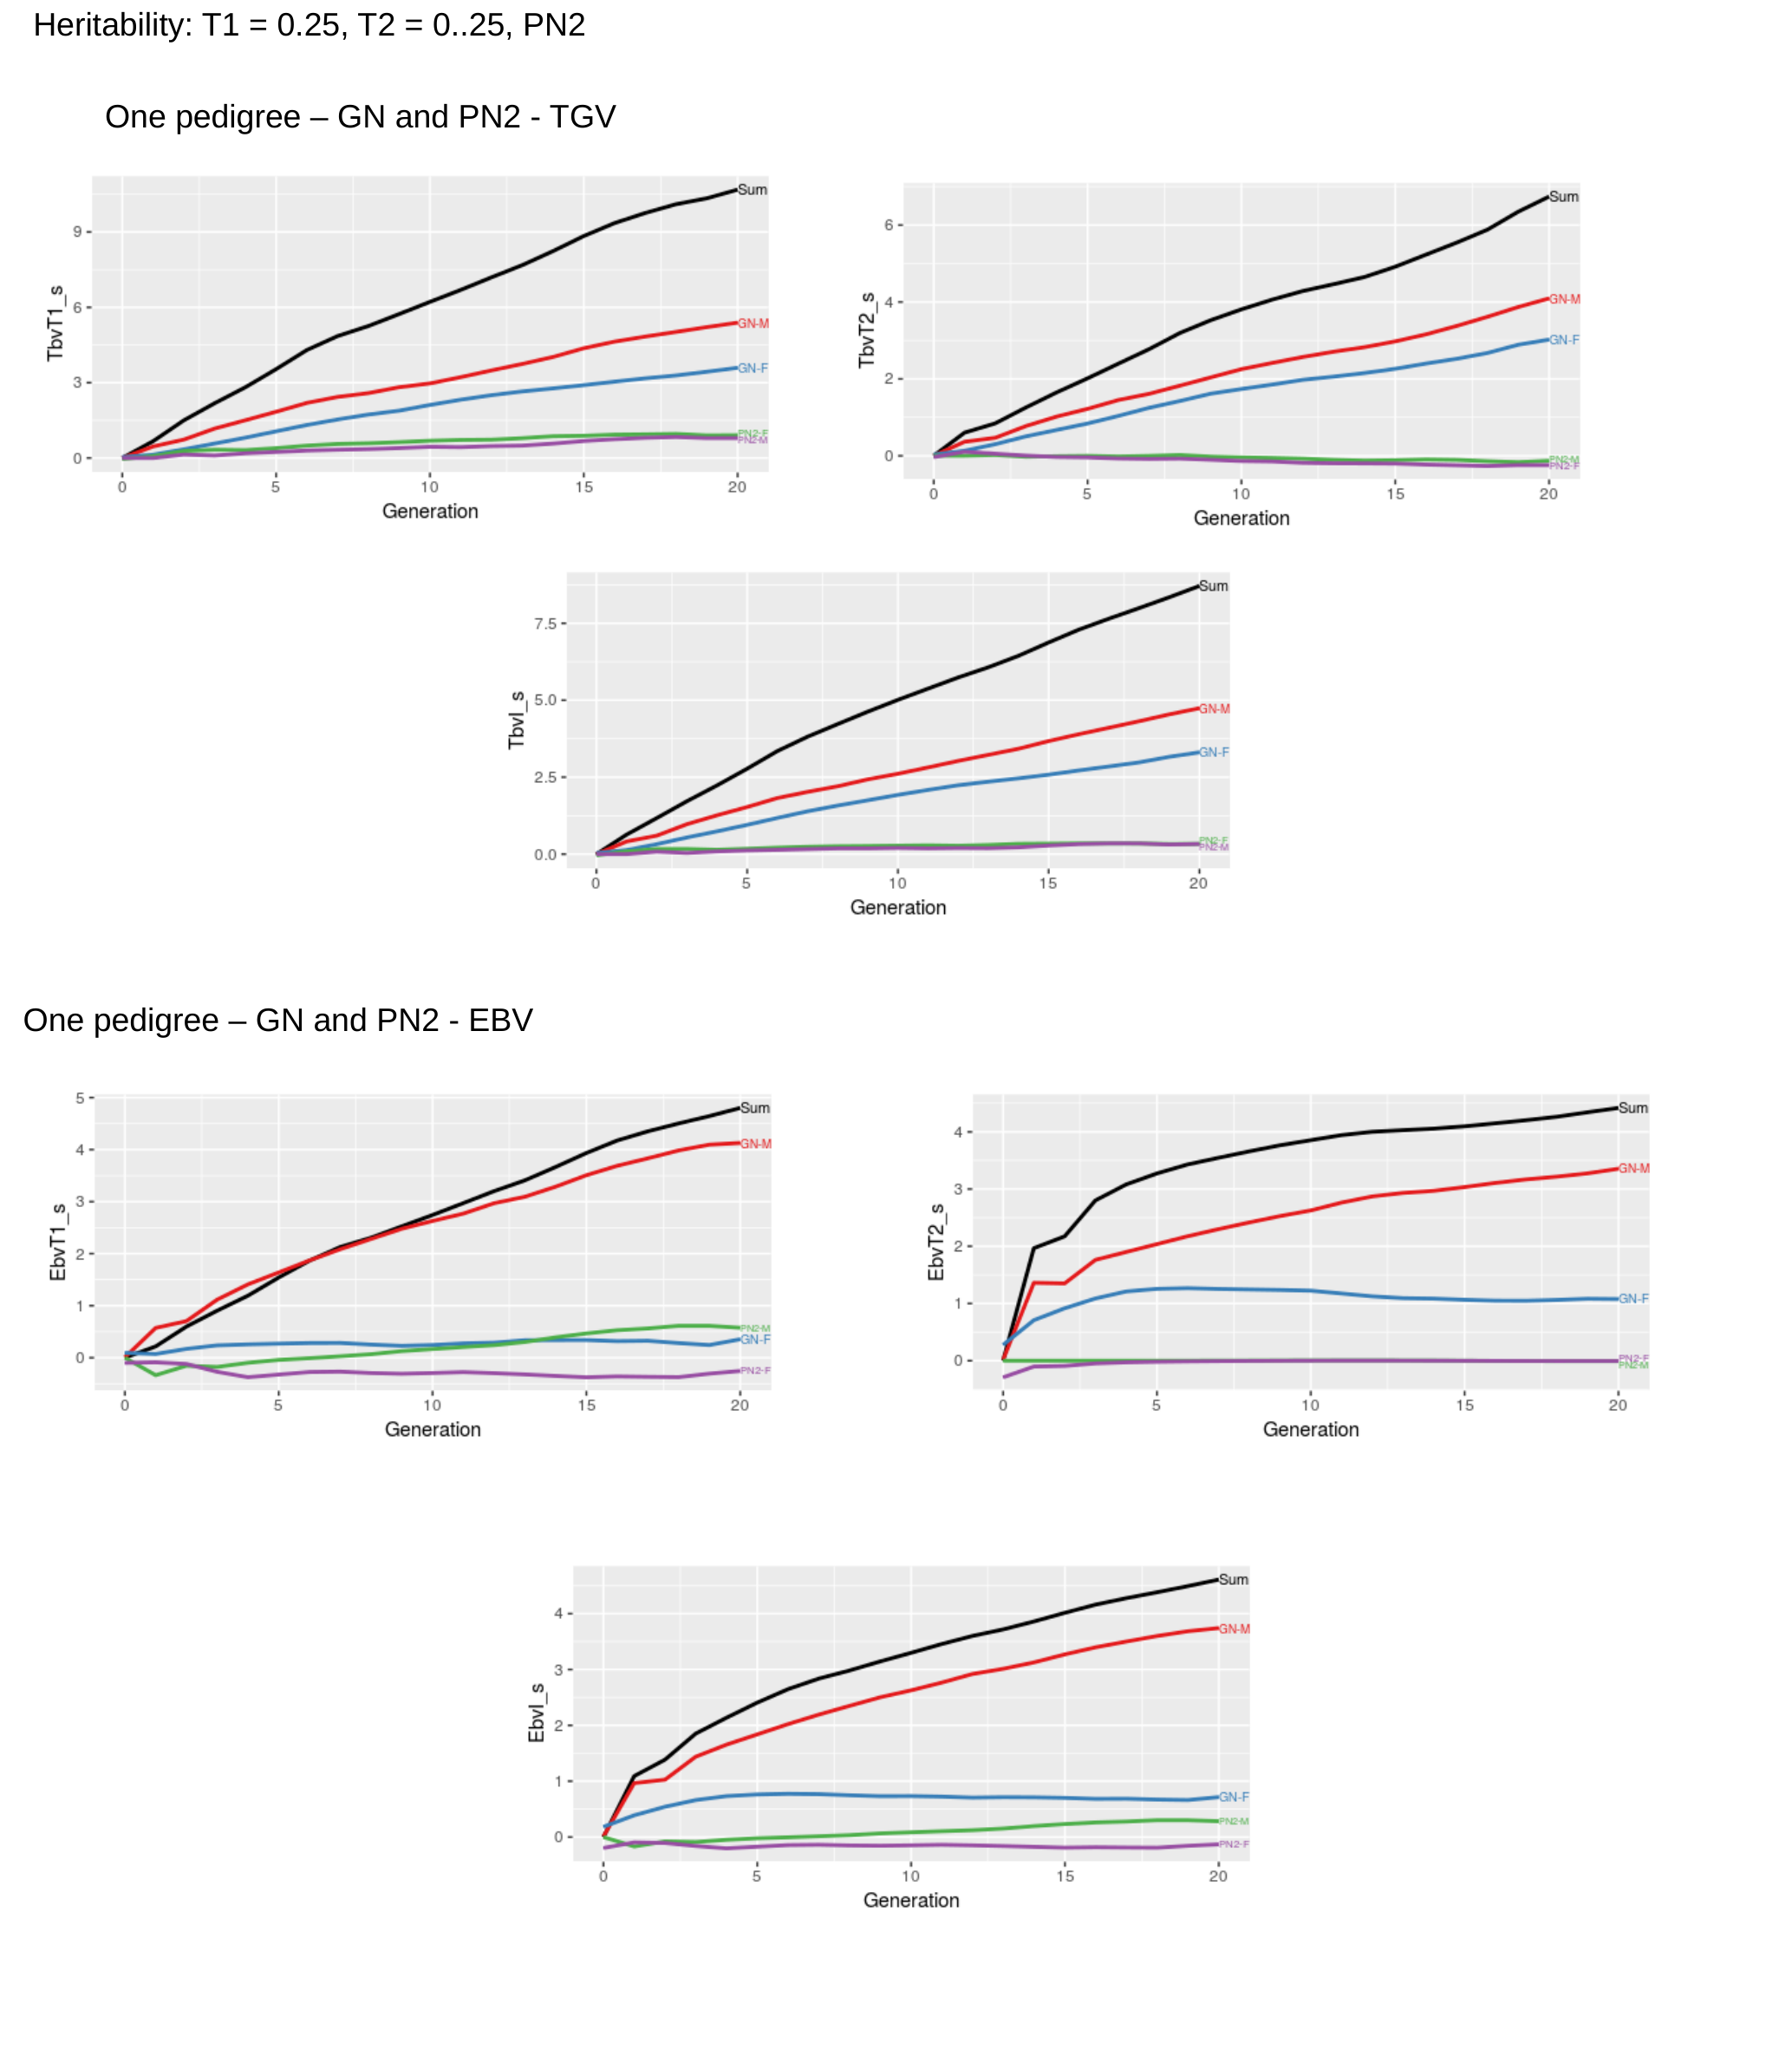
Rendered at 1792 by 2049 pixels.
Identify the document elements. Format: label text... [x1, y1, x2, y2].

picture [499, 563, 1240, 930]
text_box Heritability: T1 = 0.25, T2 = 0..25, PN2 [20, 0, 819, 49]
text_box One pedigree – GN and PN2 - EBV [10, 995, 1434, 1045]
picture [919, 1085, 1659, 1452]
text_box One pedigree – GN and PN2 - TGV [92, 92, 1515, 142]
picture [850, 173, 1590, 540]
picture [38, 166, 779, 533]
picture [519, 1556, 1260, 1922]
picture [41, 1085, 781, 1452]
